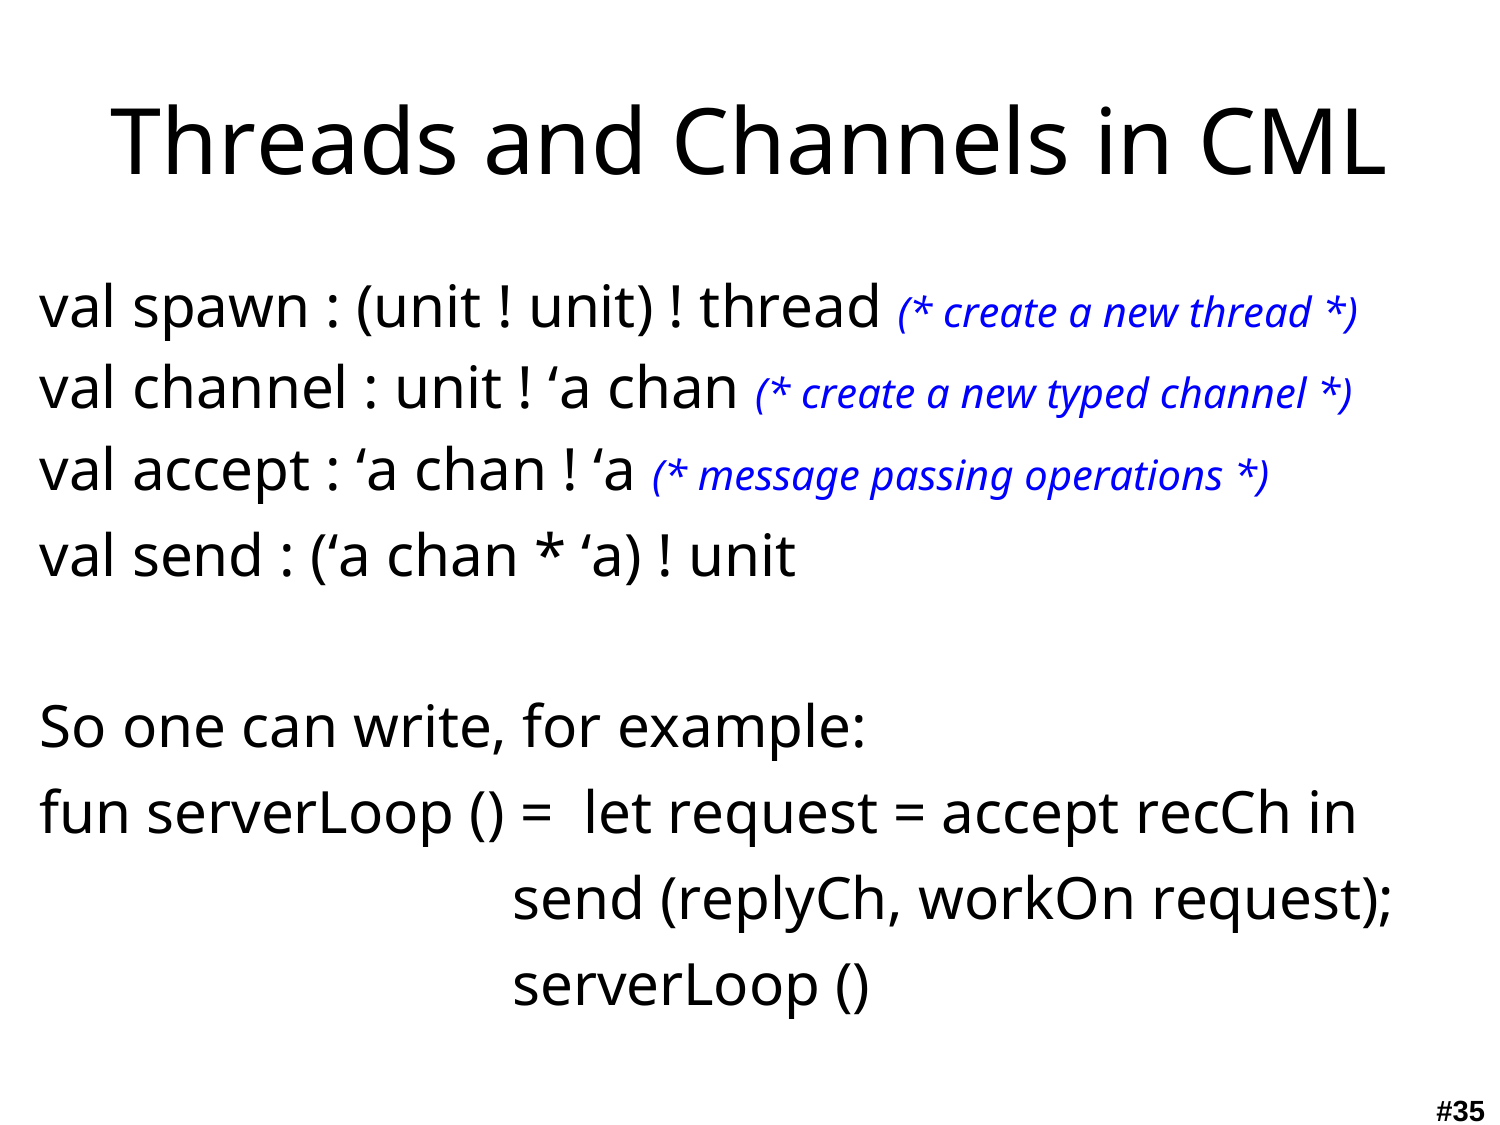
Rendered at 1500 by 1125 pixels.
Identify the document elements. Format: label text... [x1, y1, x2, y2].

title Threads and Channels in CML [24, 45, 1476, 233]
list val spawn : (unit ! unit) ! thread (* create a new thread *) val channel : unit ! ‘a chan (* create a new typed channel *) val accept : ‘a chan ! ‘a (* message passing operations *) val send : (‘a chan * ‘a) ! unit So one can write, for example: fun serverLoop () = let request = accept recCh in send (replyCh, workOn request); serverLoop () [24, 262, 1476, 1101]
